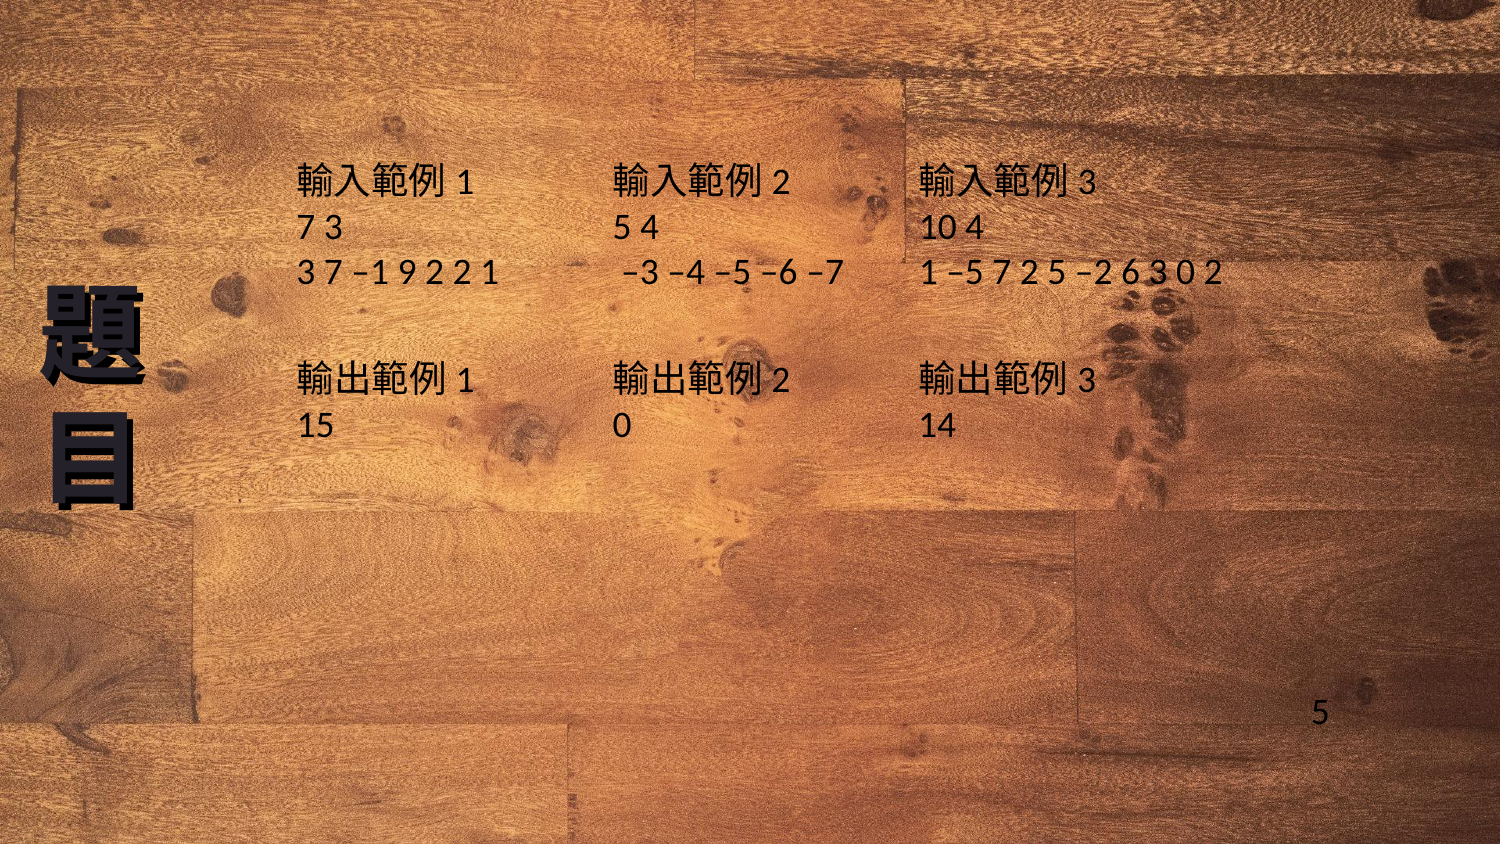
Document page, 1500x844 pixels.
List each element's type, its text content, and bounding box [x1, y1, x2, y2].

text_box 輸入範例2 5 4 –3 –4 –5 –6 –7 [597, 149, 883, 301]
text_box 輸出範例2 0 [597, 347, 812, 456]
text_box 輸入範例3 10 4 1 –5 7 2 5 –2 6 3 0 2 [903, 149, 1312, 301]
text_box 5 [1295, 672, 1386, 737]
text_box 題 目 [23, 259, 205, 504]
text_box 輸出範例3 14 [903, 347, 1117, 456]
text_box 輸出範例1 15 [281, 347, 496, 456]
text_box 輸入範例1 7 3 3 7 –1 9 2 2 1 [281, 149, 520, 301]
